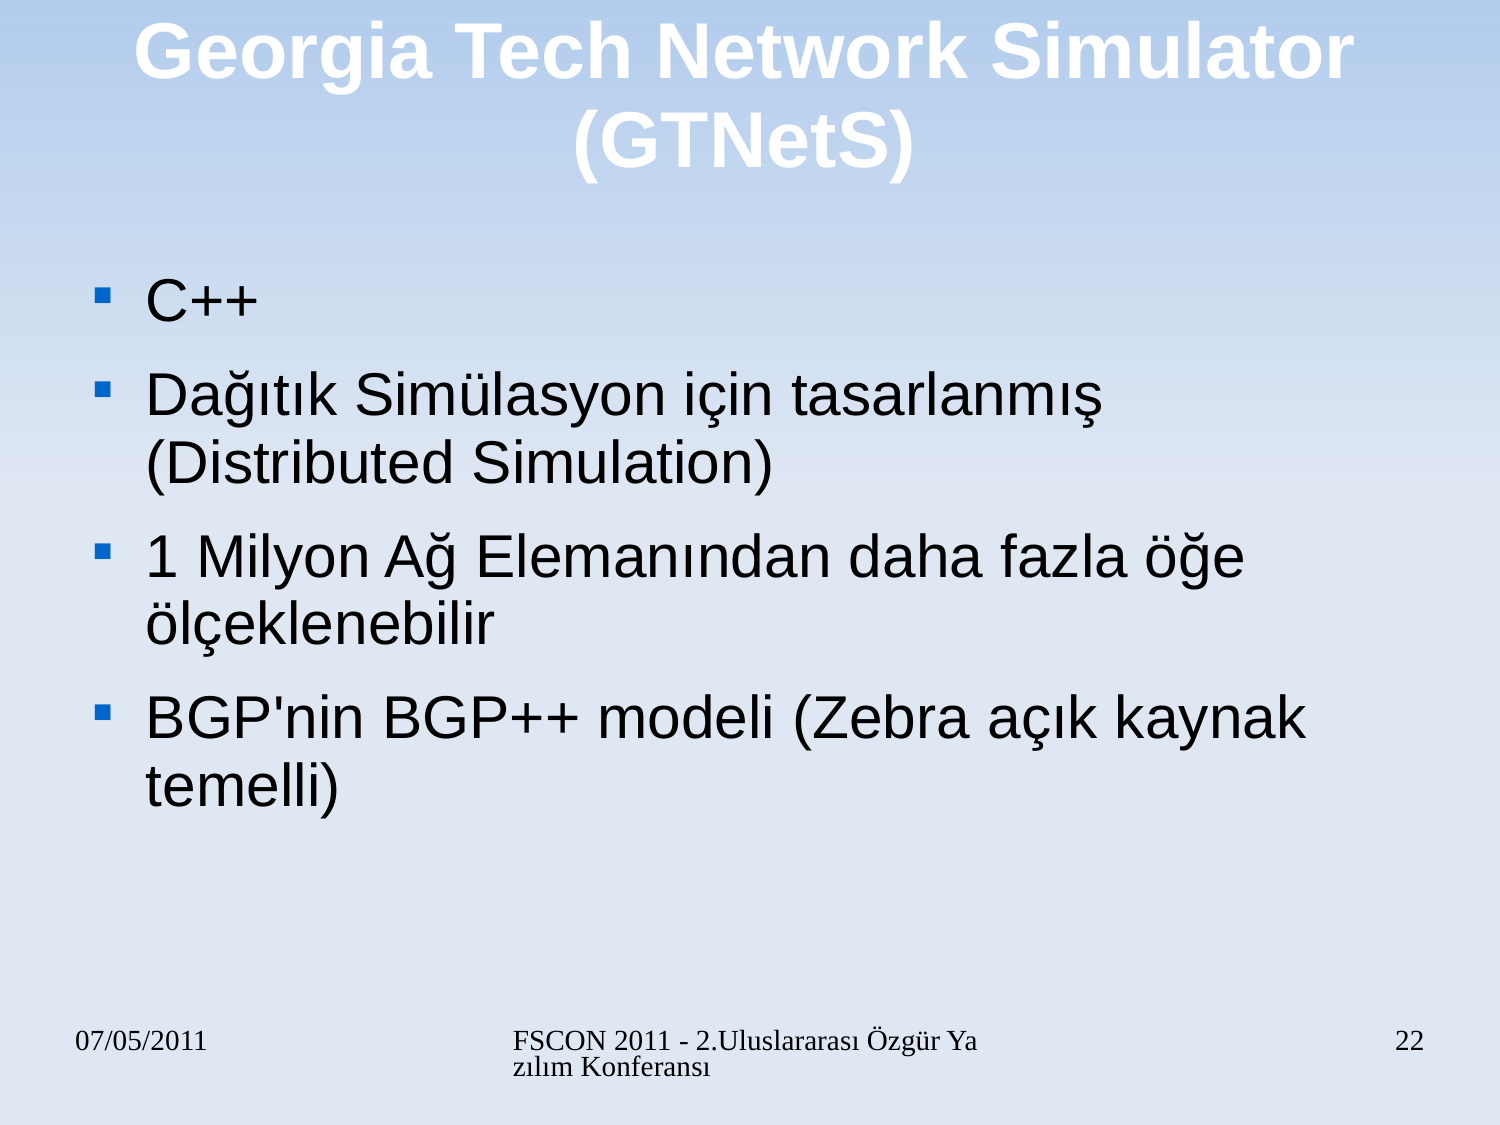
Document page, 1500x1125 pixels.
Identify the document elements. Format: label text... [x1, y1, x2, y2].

picture [0, 0, 1500, 1125]
list C++ Dağıtık Simülasyon için tasarlanmış (Distributed Simulation) 1 Milyon Ağ Elemanından daha fazla öğe ölçeklenebilir BGP'nin BGP++ modeli (Zebra açık kaynak temelli) [75, 263, 1426, 1006]
title Georgia Tech Network Simulator (GTNetS) [69, 0, 1420, 188]
